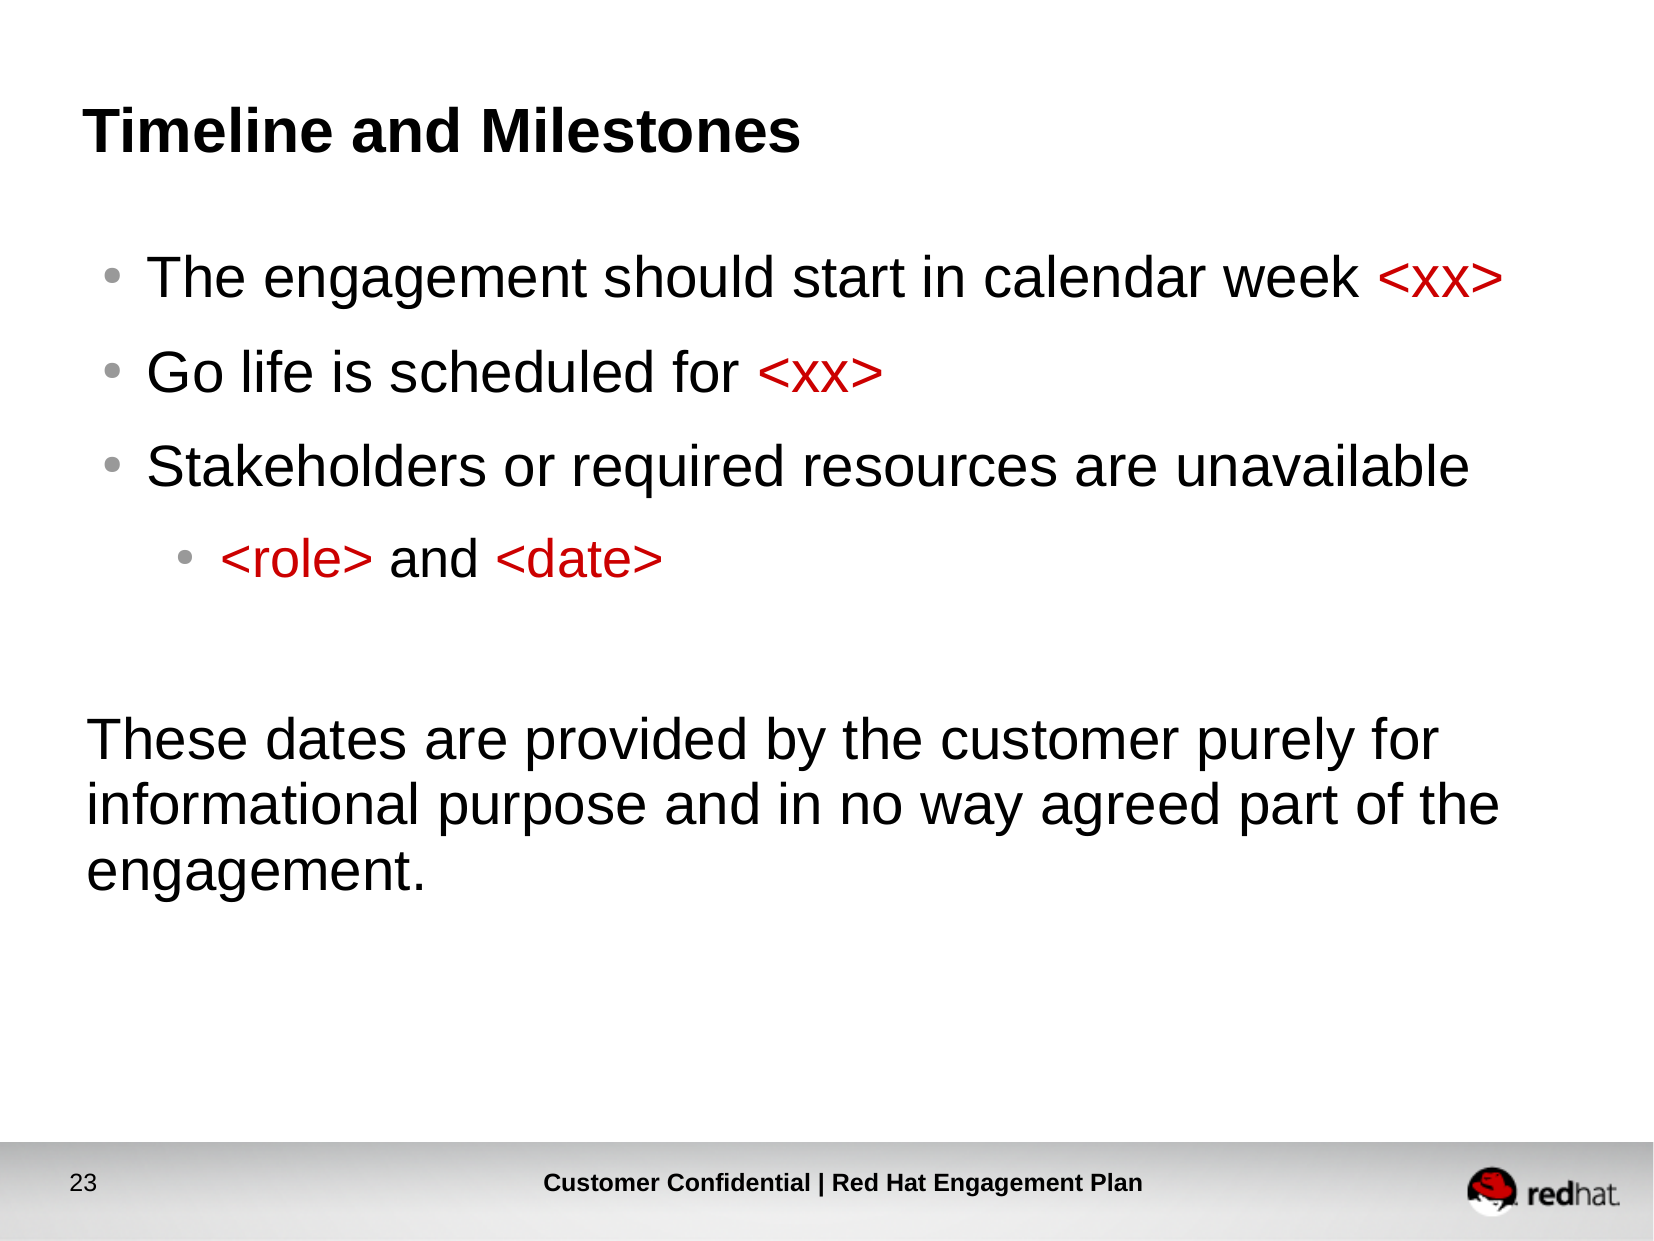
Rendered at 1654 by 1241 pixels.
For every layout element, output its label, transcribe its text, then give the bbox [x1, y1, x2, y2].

list The engagement should start in calendar week <xx> Go life is scheduled for <xx> Stakeholders or required resources are unavailable <role> and <date> These dates are provided by the customer purely for informational purpose and in no way agreed part of the engagement. [86, 244, 1576, 1039]
title Timeline and Milestones [82, 37, 1571, 226]
picture [0, 1142, 1654, 1241]
